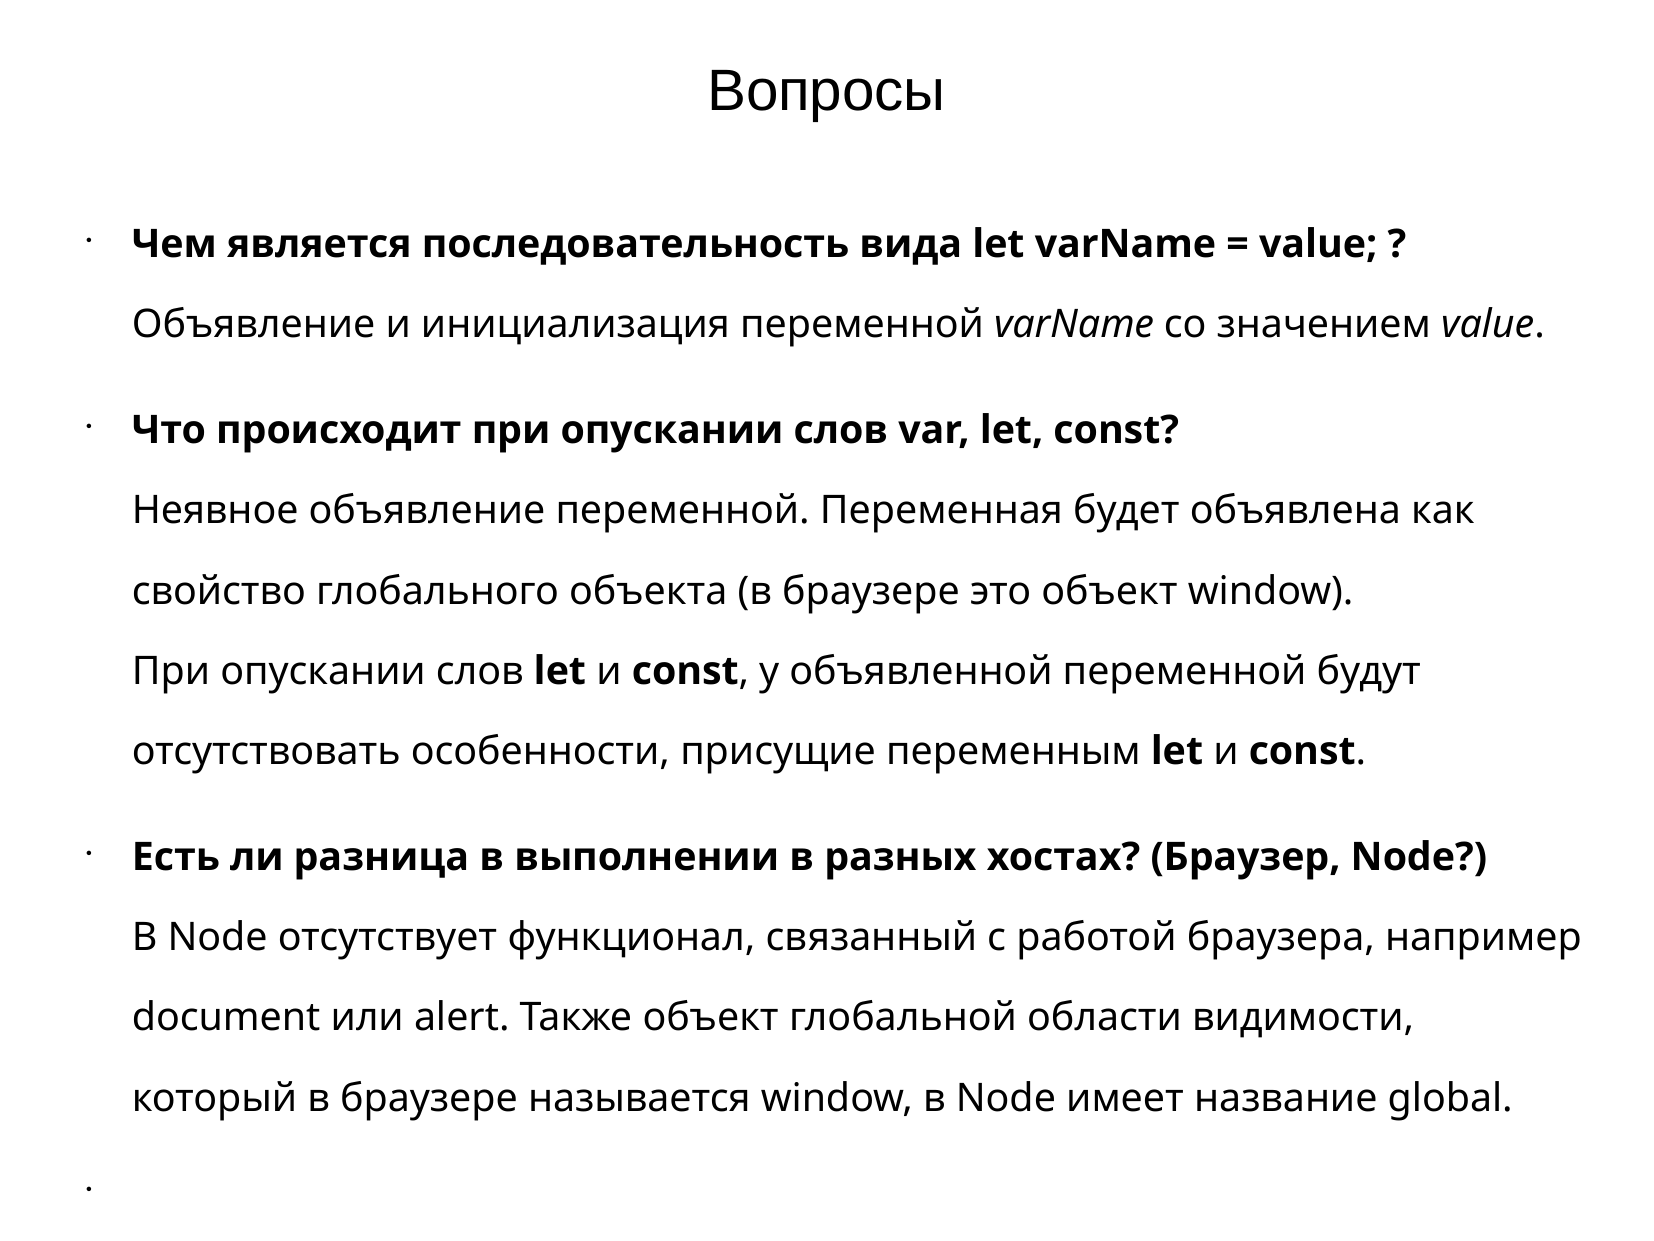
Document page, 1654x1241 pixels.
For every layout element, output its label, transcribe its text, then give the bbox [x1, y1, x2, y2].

list Чем является последовательность вида let varName = value; ?Объявление и инициализация переменной varName со значением value. Что происходит при опускании слов var, let, const? Неявное объявление переменной. Переменная будет объявлена как свойство глобального объекта (в браузере это объект window). При опускании слов let и const, у объявленной переменной будут отсутствовать особенности, присущие переменным let и const. Есть ли разница в выполнении в разных хостах? (Браузер, Node?) В Node отсутствует функционал, связанный с работой браузера, например document или alert. Также объект глобальной области видимости, который в браузере называется window, в Node имеет название global. [70, 188, 1583, 1158]
title Вопросы [82, 49, 1571, 130]
